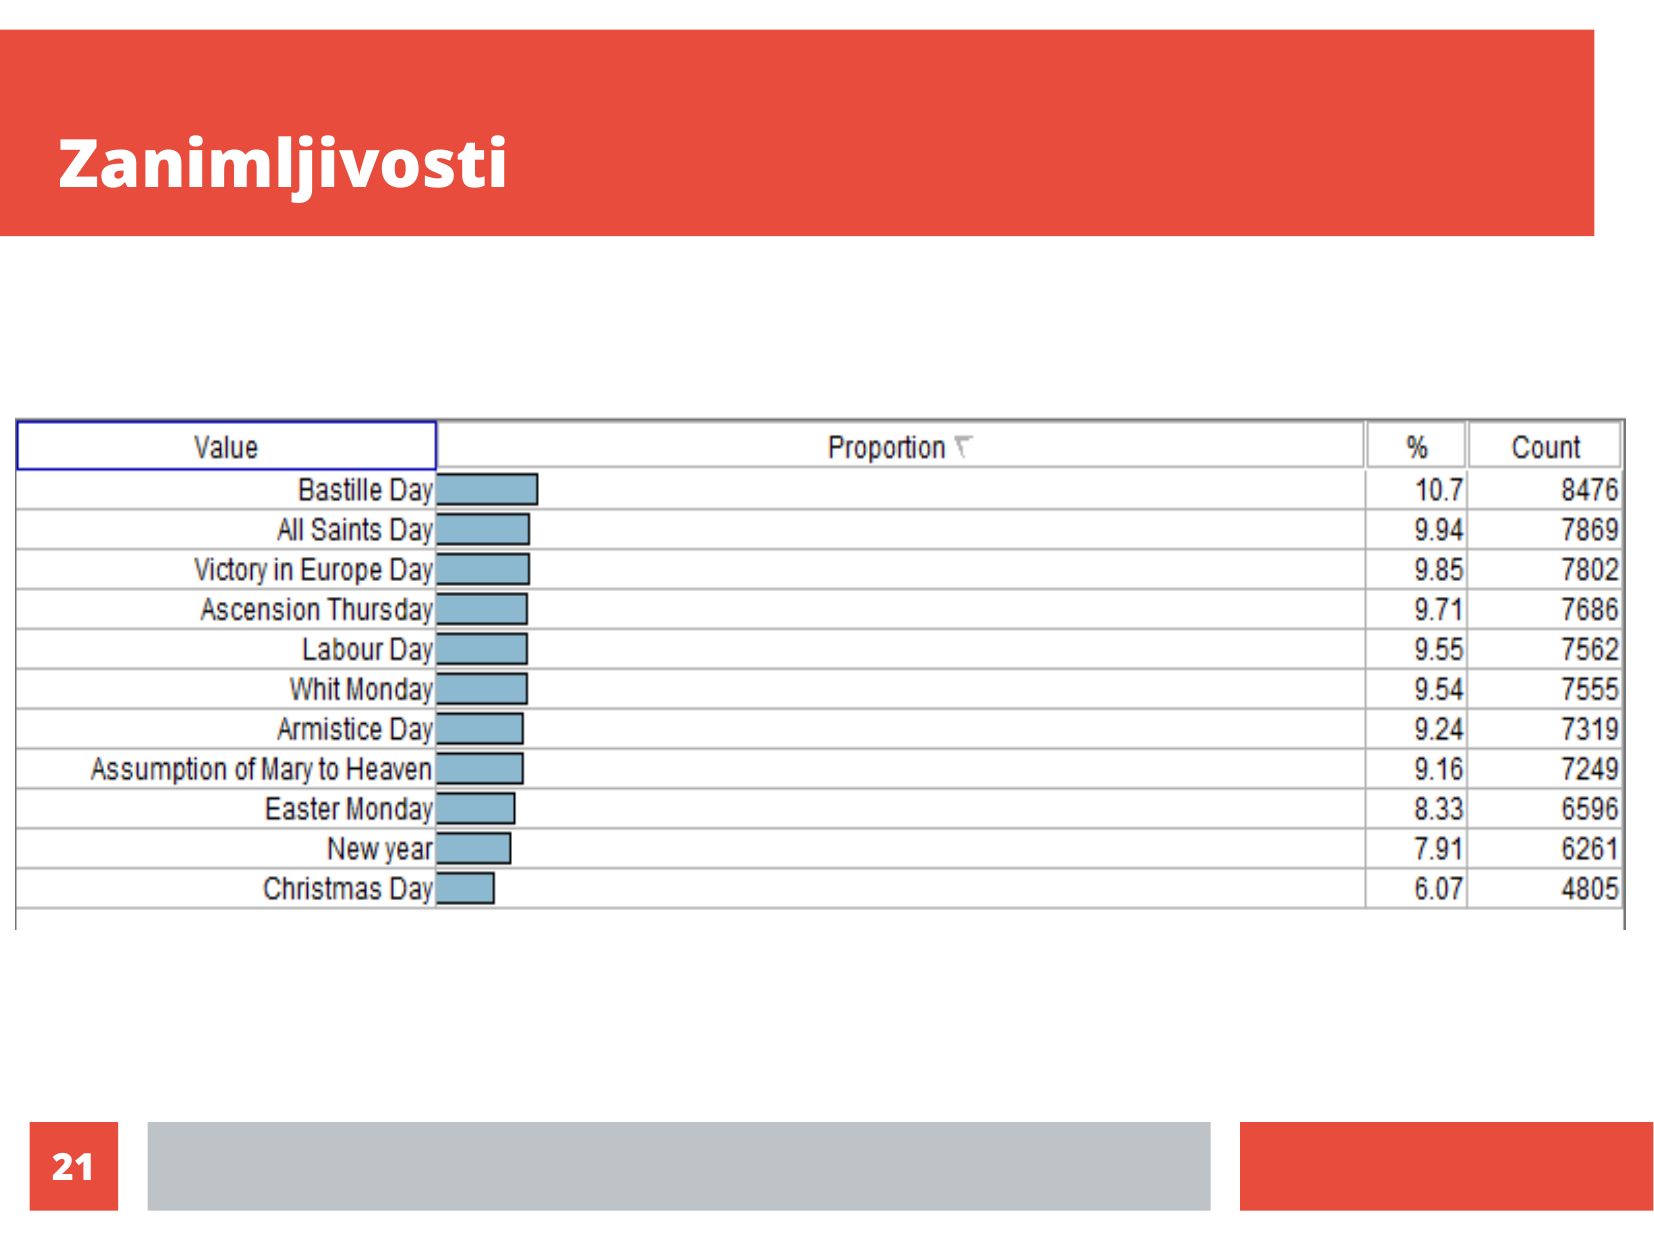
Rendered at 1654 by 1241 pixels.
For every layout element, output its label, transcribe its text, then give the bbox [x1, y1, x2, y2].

picture [15, 404, 1626, 931]
title Zanimljivosti [59, 59, 1595, 207]
